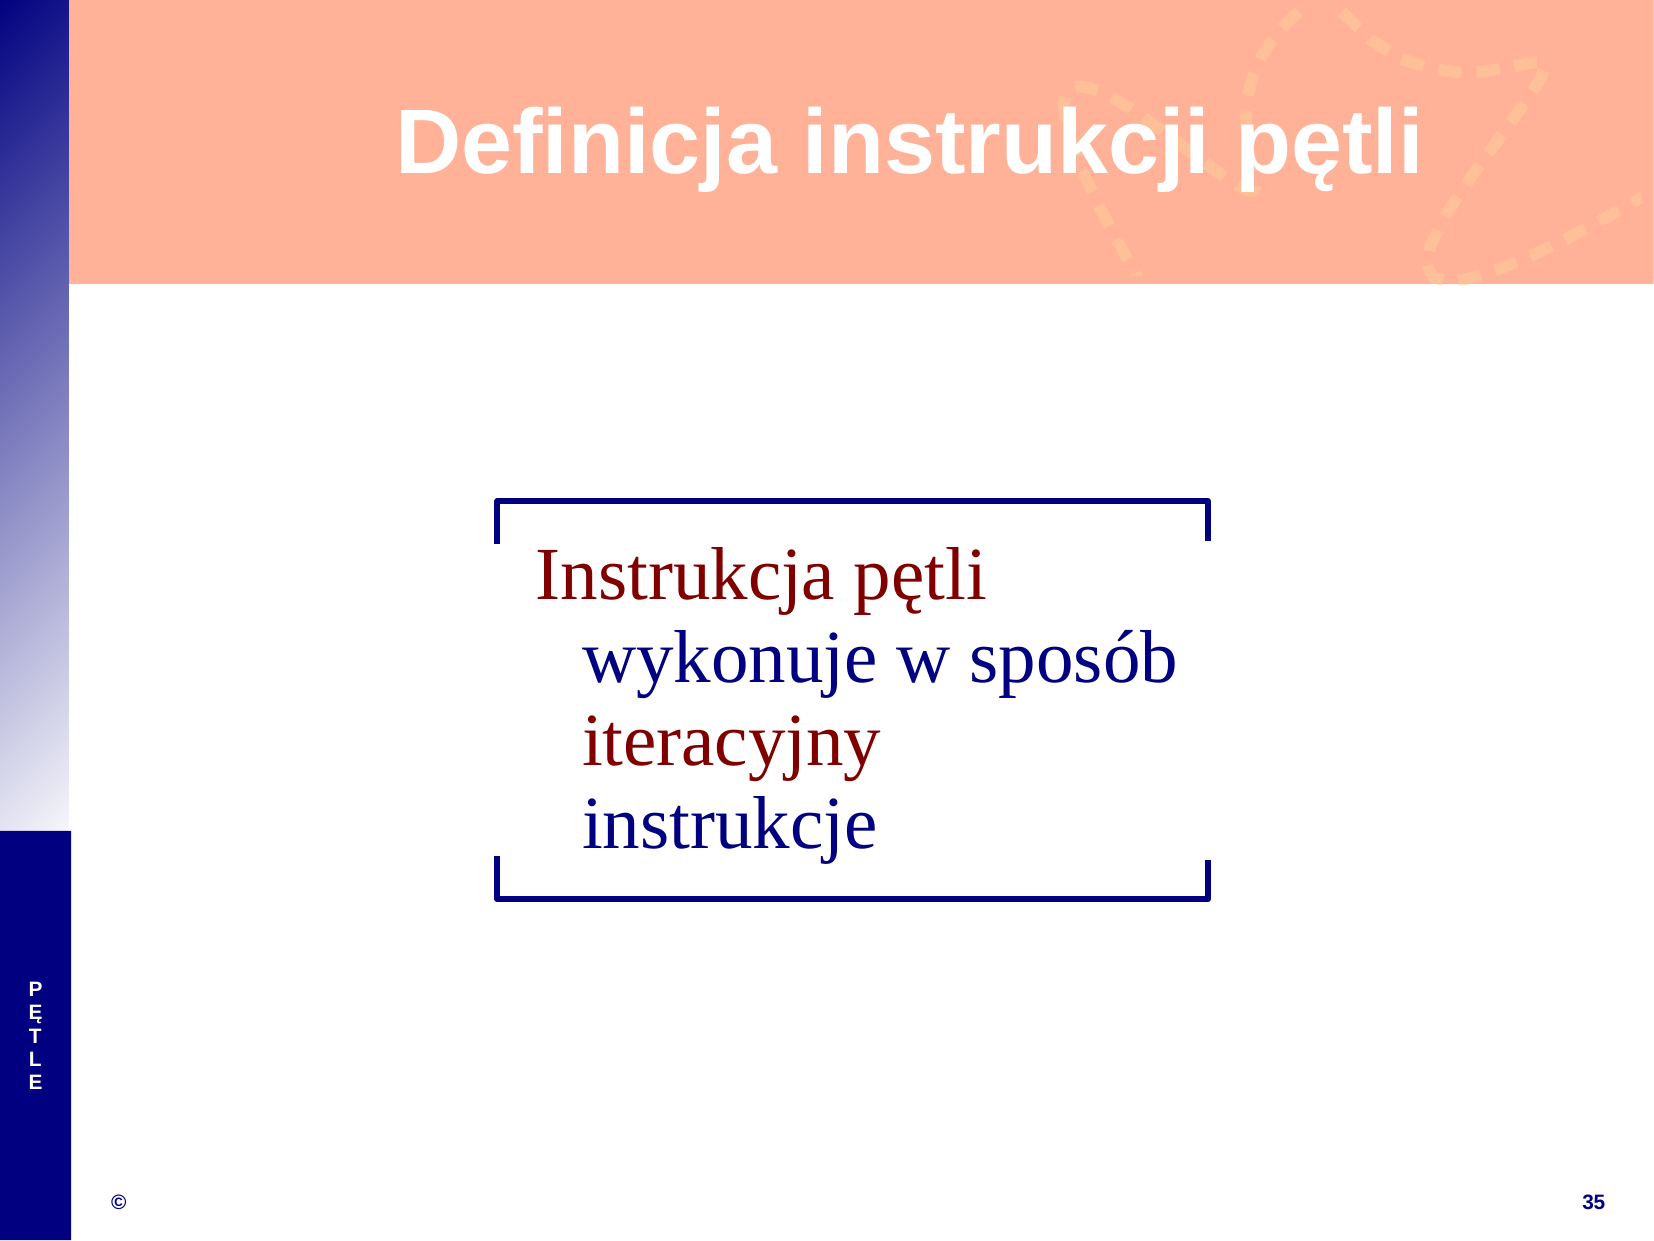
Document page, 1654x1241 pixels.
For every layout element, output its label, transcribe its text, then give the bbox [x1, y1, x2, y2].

text_box P Ę T L E [0, 830, 71, 1241]
text_box Instrukcja pętli wykonuje w sposób iteracyjny instrukcje [510, 472, 1195, 925]
title Definicja instrukcji pętli [204, 37, 1617, 246]
